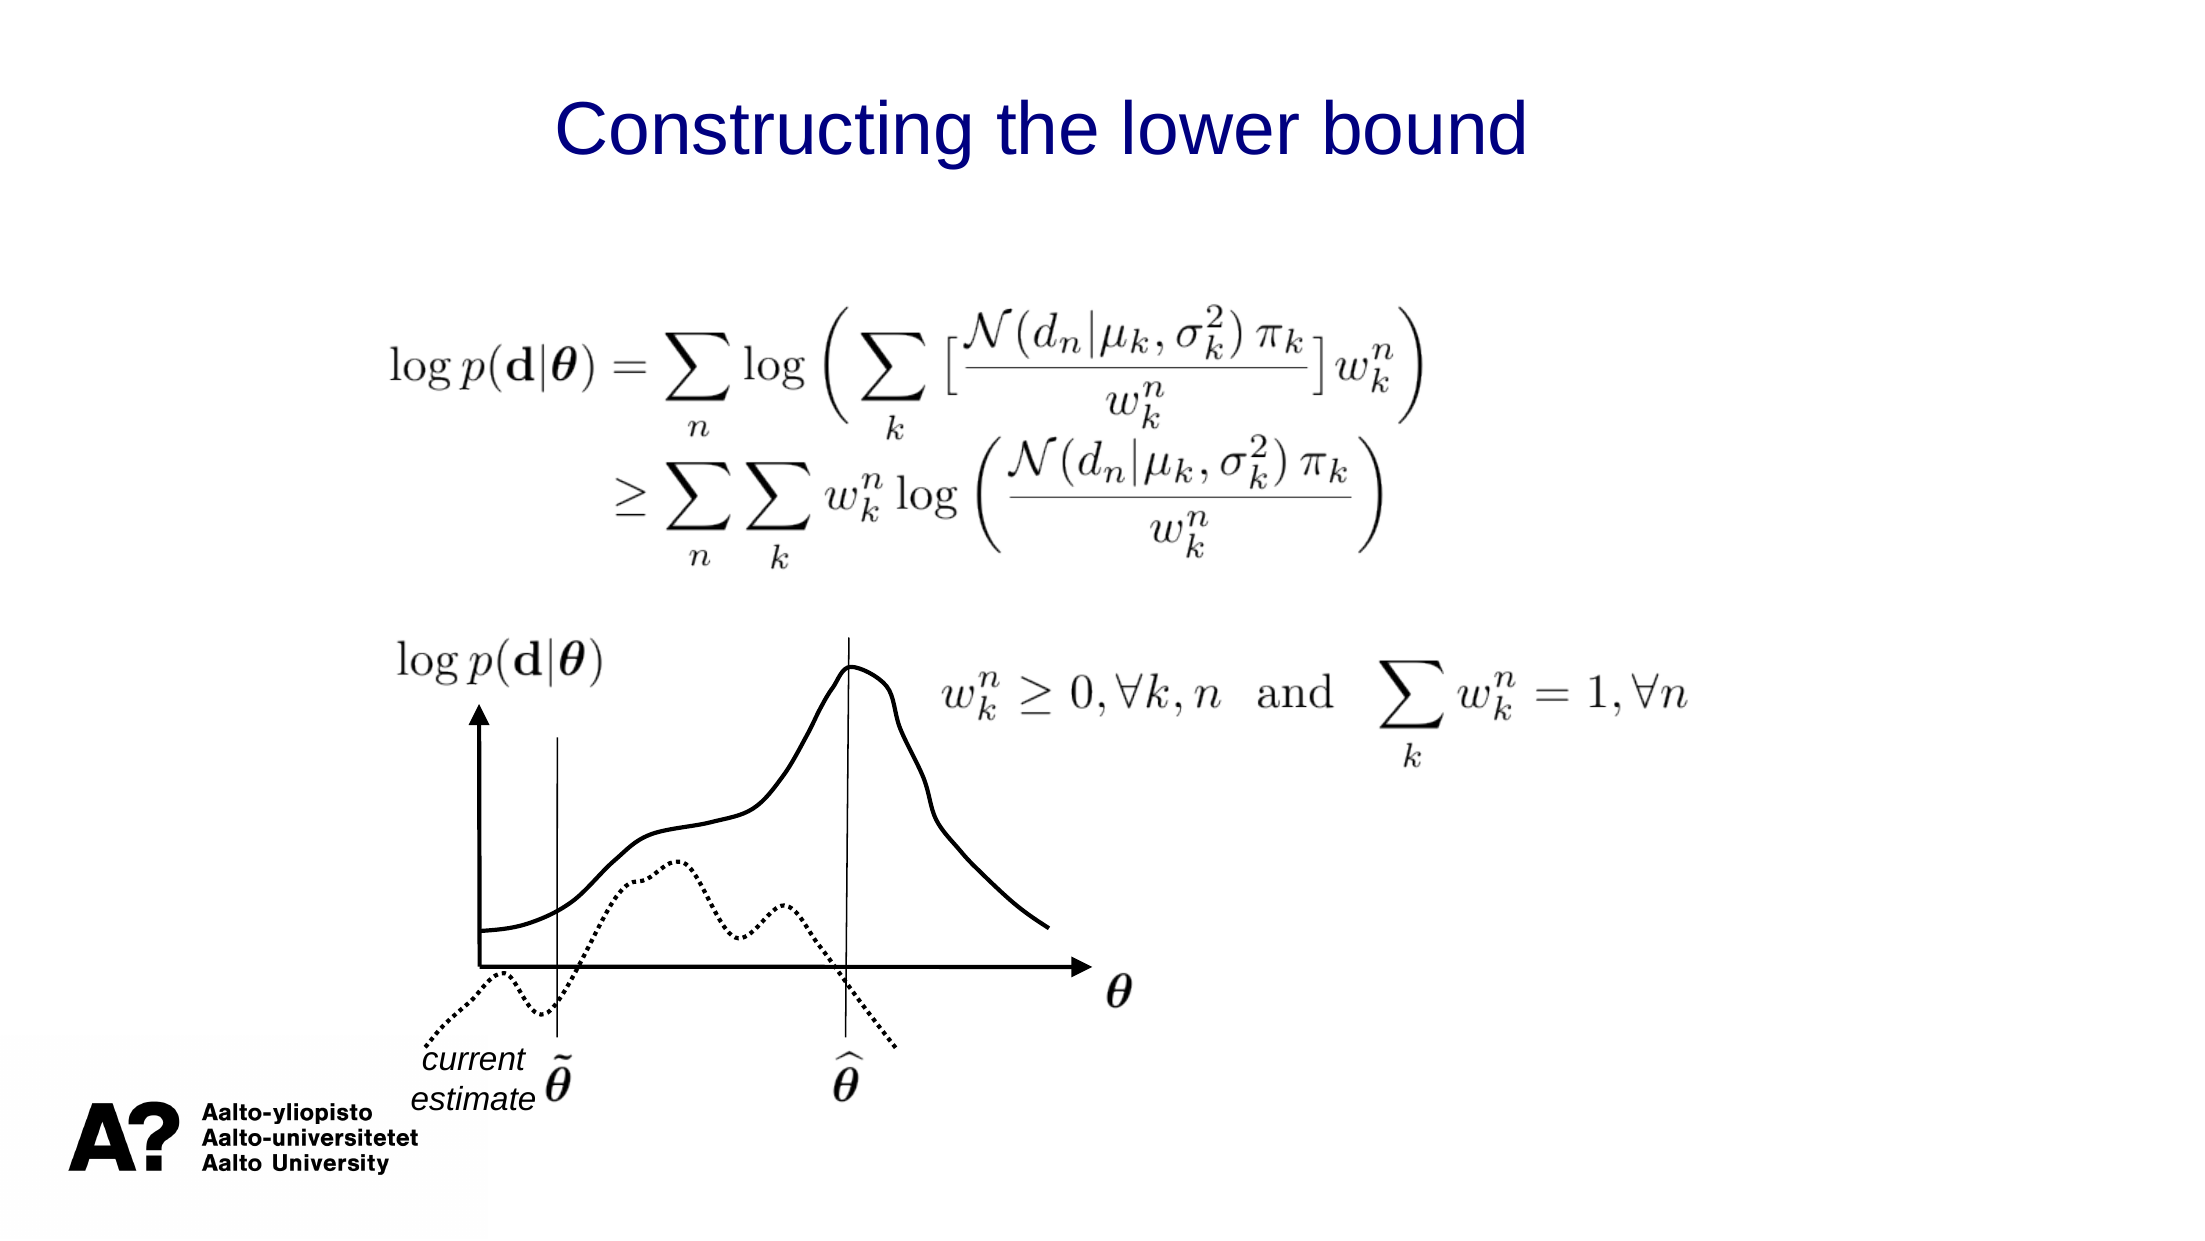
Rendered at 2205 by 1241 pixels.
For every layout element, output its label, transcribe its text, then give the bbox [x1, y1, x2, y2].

text_box current estimate [373, 1029, 574, 1125]
picture [0, 1035, 488, 1239]
picture [366, 287, 1439, 576]
title Constructing the lower bound [386, 65, 1699, 179]
picture [1073, 951, 1146, 1026]
picture [528, 1043, 583, 1114]
picture [925, 637, 1696, 775]
picture [373, 626, 615, 699]
picture [773, 1031, 874, 1126]
